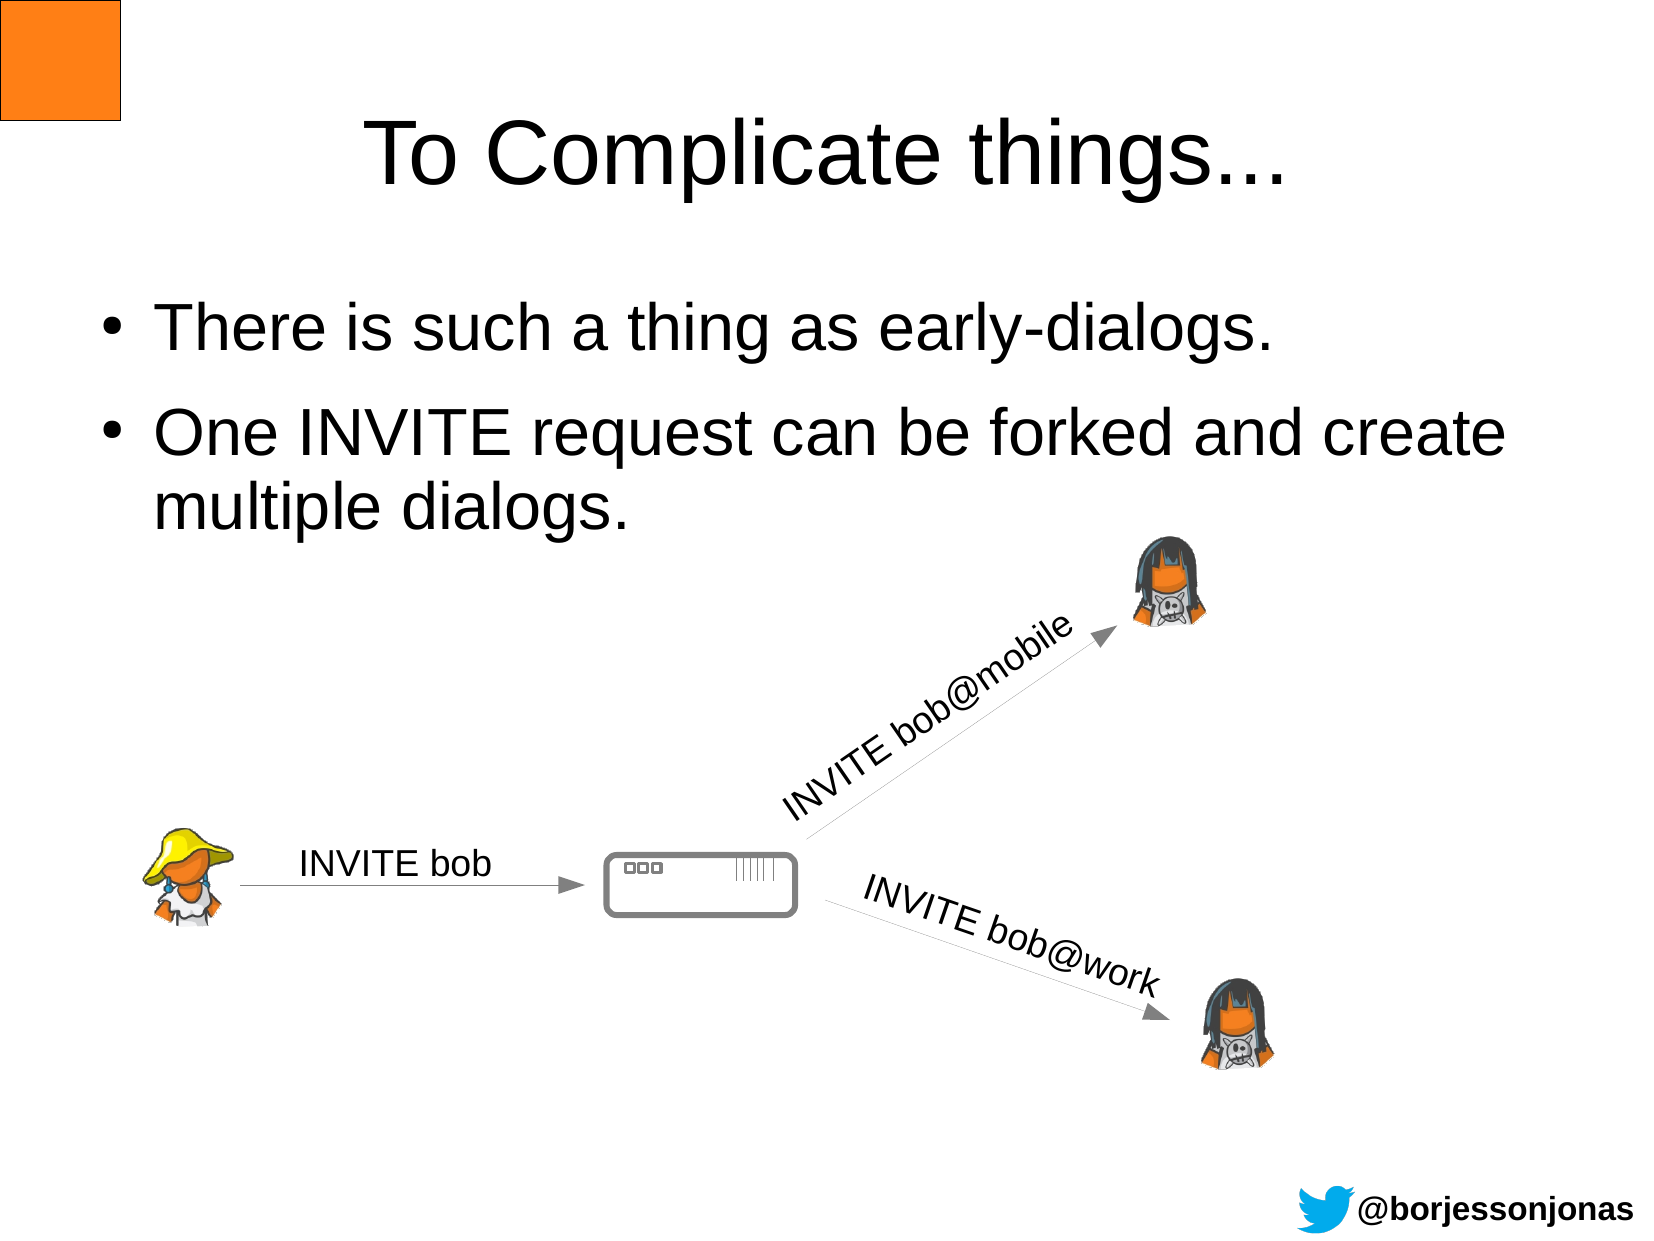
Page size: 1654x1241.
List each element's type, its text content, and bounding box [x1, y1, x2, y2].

picture [1185, 974, 1283, 1073]
picture [135, 824, 241, 931]
picture [1277, 1160, 1375, 1241]
text_box [606, 855, 796, 916]
title To Complicate things... [82, 49, 1571, 257]
text_box INVITE bob@mobile [757, 585, 1100, 847]
text_box INVITE bob [282, 834, 509, 894]
list There is such a thing as early-dialogs. One INVITE request can be forked and create multiple dialogs. [82, 290, 1571, 1109]
picture [1117, 532, 1216, 631]
text_box INVITE bob@work [840, 851, 1184, 1021]
